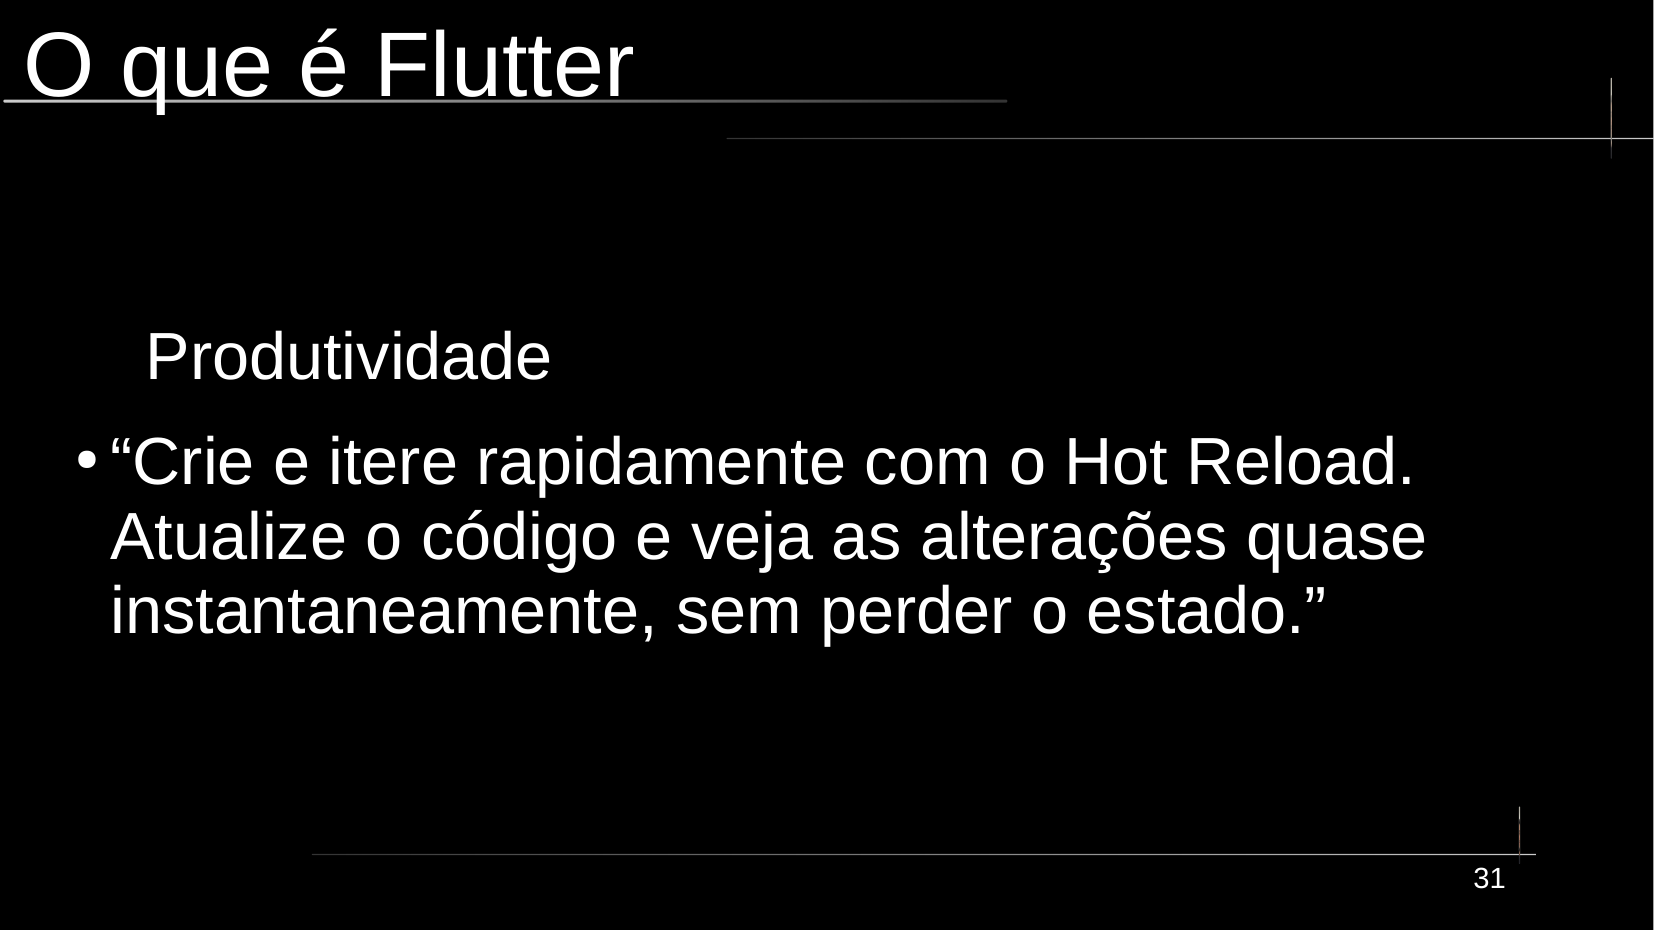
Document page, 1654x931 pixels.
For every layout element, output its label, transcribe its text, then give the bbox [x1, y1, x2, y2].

subtitle Produtividade “Crie e itere rapidamente com o Hot Reload. Atualize o código e veja as alterações quase instantaneamente, sem perder o estado.” [75, 150, 1564, 690]
title O que é Flutter [23, 11, 1589, 119]
